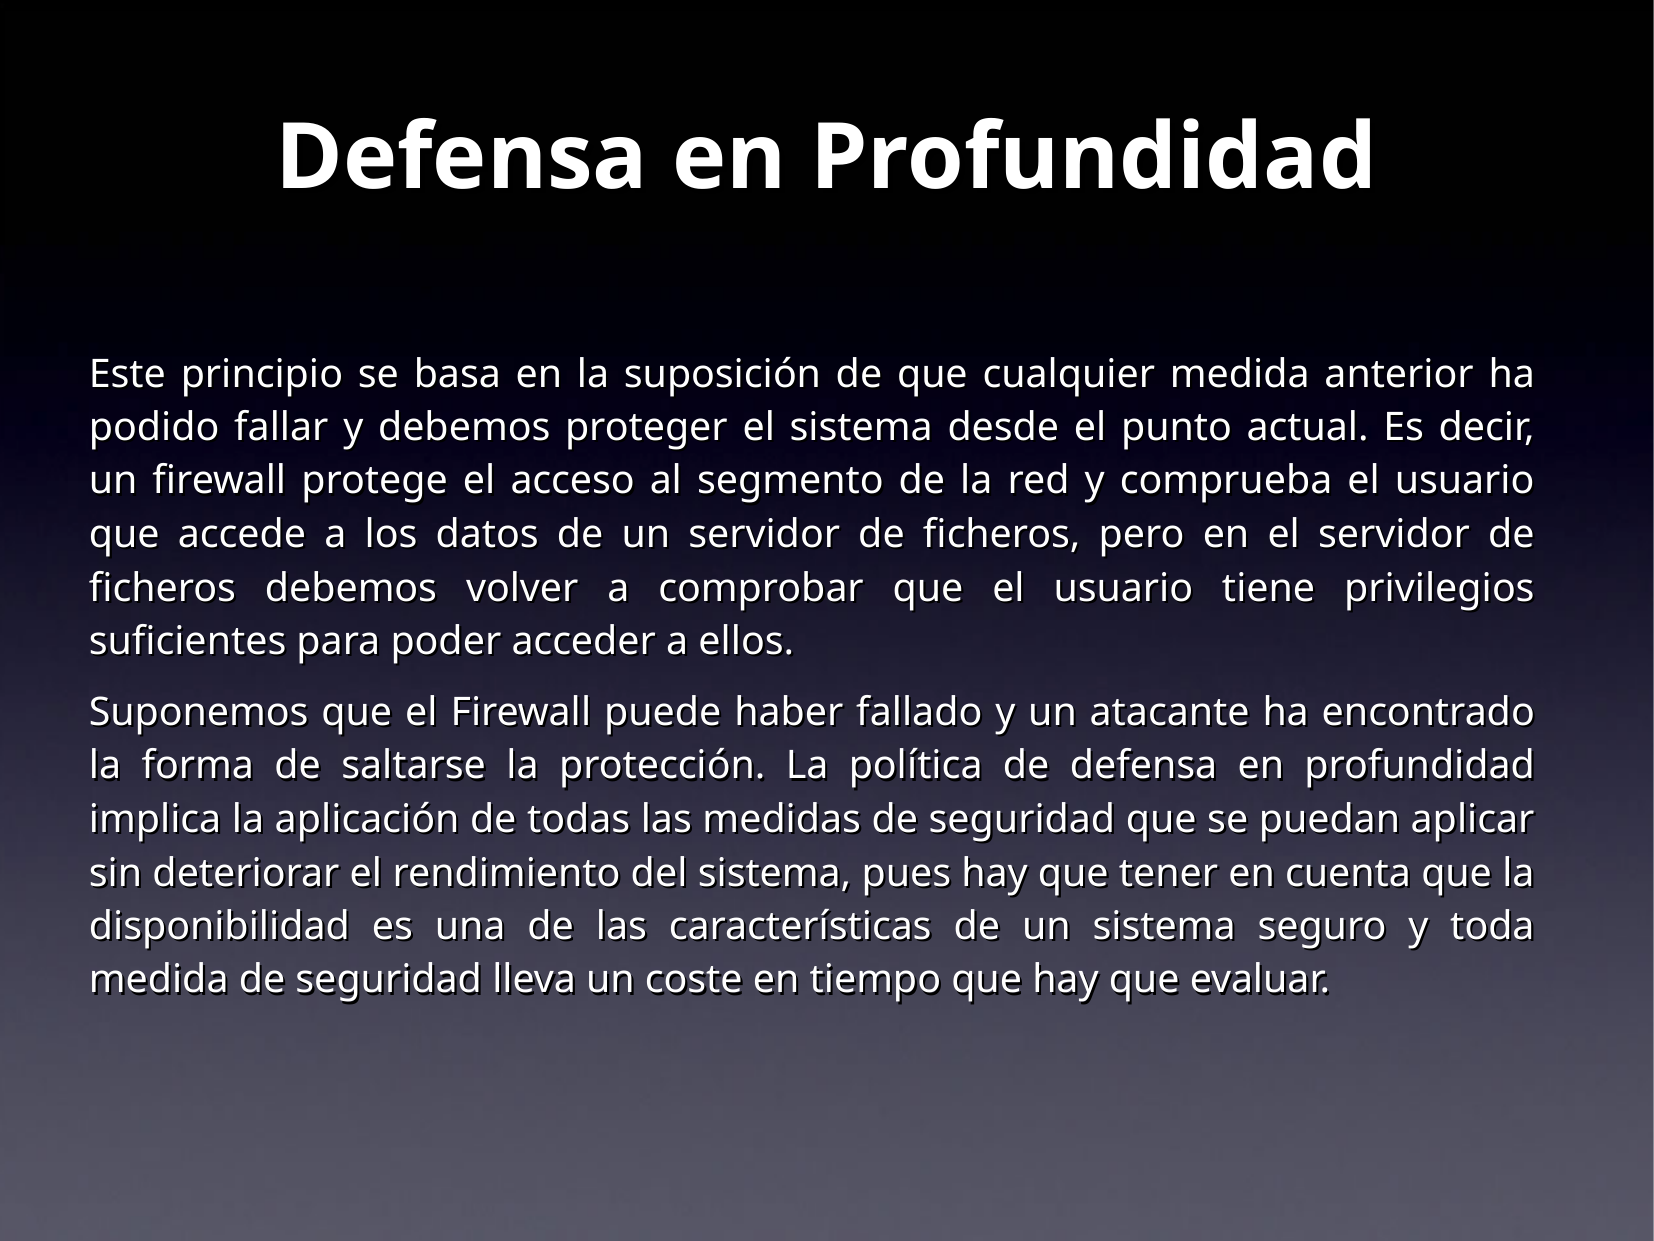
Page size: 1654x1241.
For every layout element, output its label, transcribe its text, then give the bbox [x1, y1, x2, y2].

picture [0, 0, 1654, 1241]
title Defensa en Profundidad [82, 49, 1571, 257]
list Este principio se basa en la suposición de que cualquier medida anterior ha podido fallar y debemos proteger el sistema desde el punto actual. Es decir, un firewall protege el acceso al segmento de la red y comprueba el usuario que accede a los datos de un servidor de ficheros, pero en el servidor de ficheros debemos volver a comprobar que el usuario tiene privilegios suficientes para poder acceder a ellos. Suponemos que el Firewall puede haber fallado y un atacante ha encontrado la forma de saltarse la protección. La política de defensa en profundidad implica la aplicación de todas las medidas de seguridad que se puedan aplicar sin deteriorar el rendimiento del sistema, pues hay que tener en cuenta que la disponibilidad es una de las características de un sistema seguro y toda medida de seguridad lleva un coste en tiempo que hay que evaluar. [47, 345, 1536, 1065]
